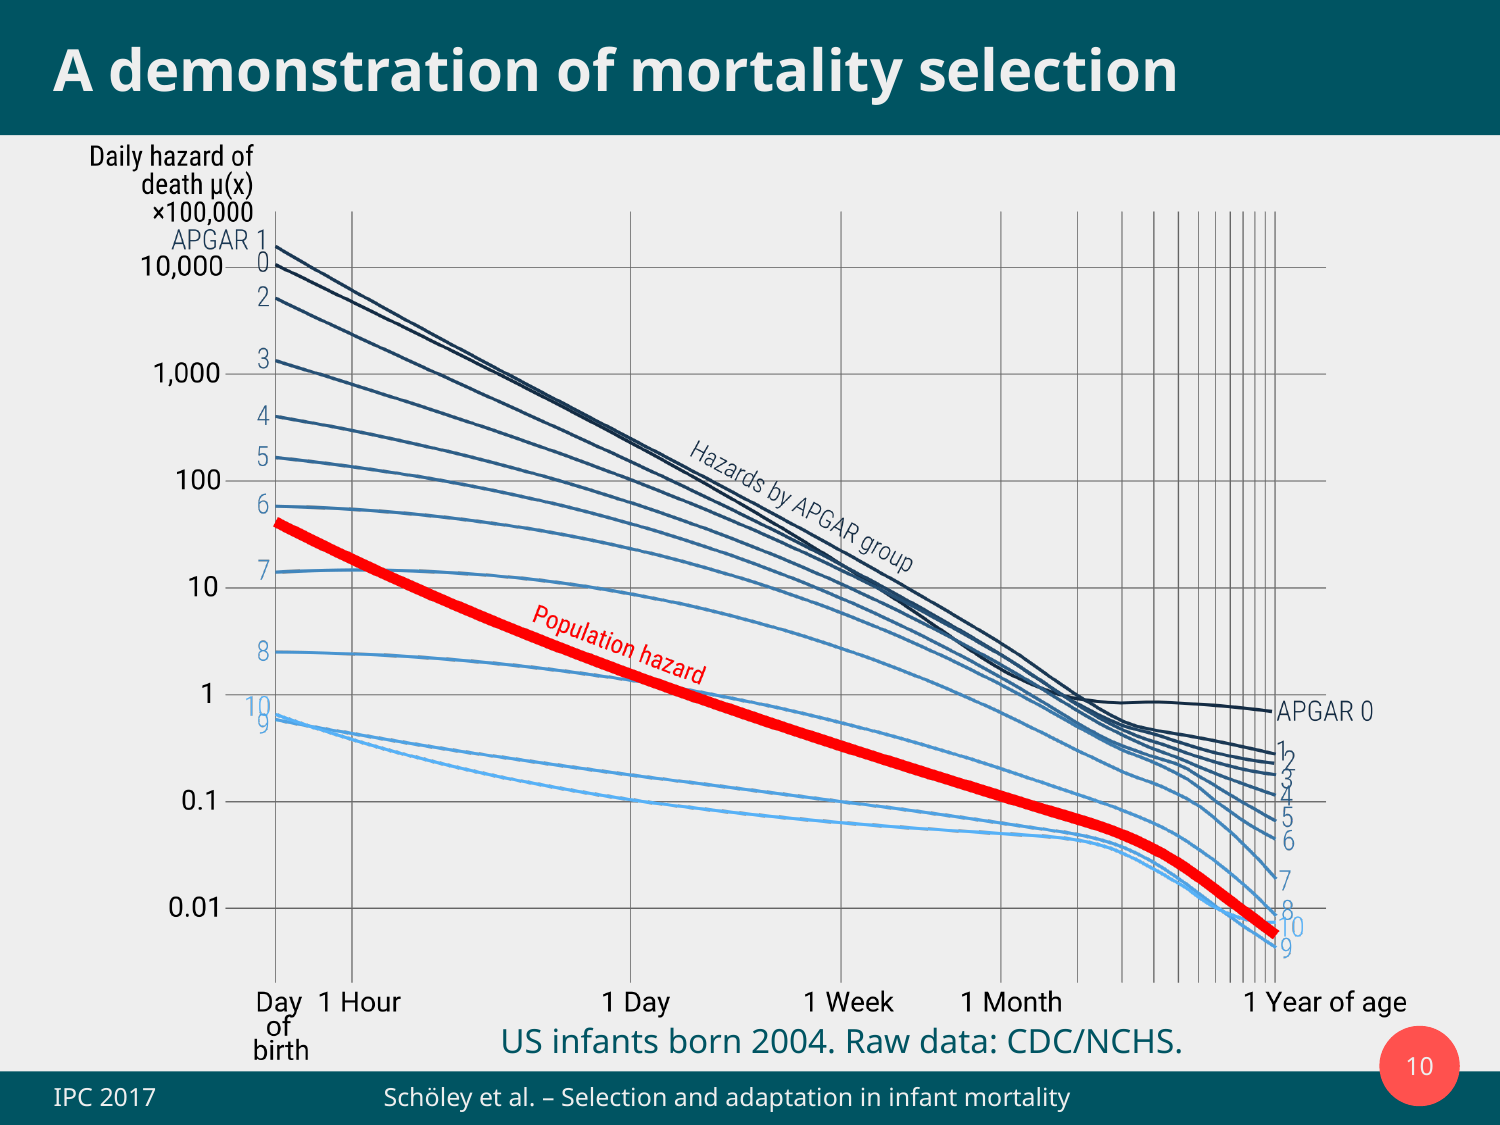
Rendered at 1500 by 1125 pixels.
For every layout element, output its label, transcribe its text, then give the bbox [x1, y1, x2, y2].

text_box US infants born 2004. Raw data: CDC/NCHS. [439, 1010, 1246, 1114]
title A demonstration of mortality selection [53, 0, 1447, 141]
picture [91, 144, 1406, 1060]
